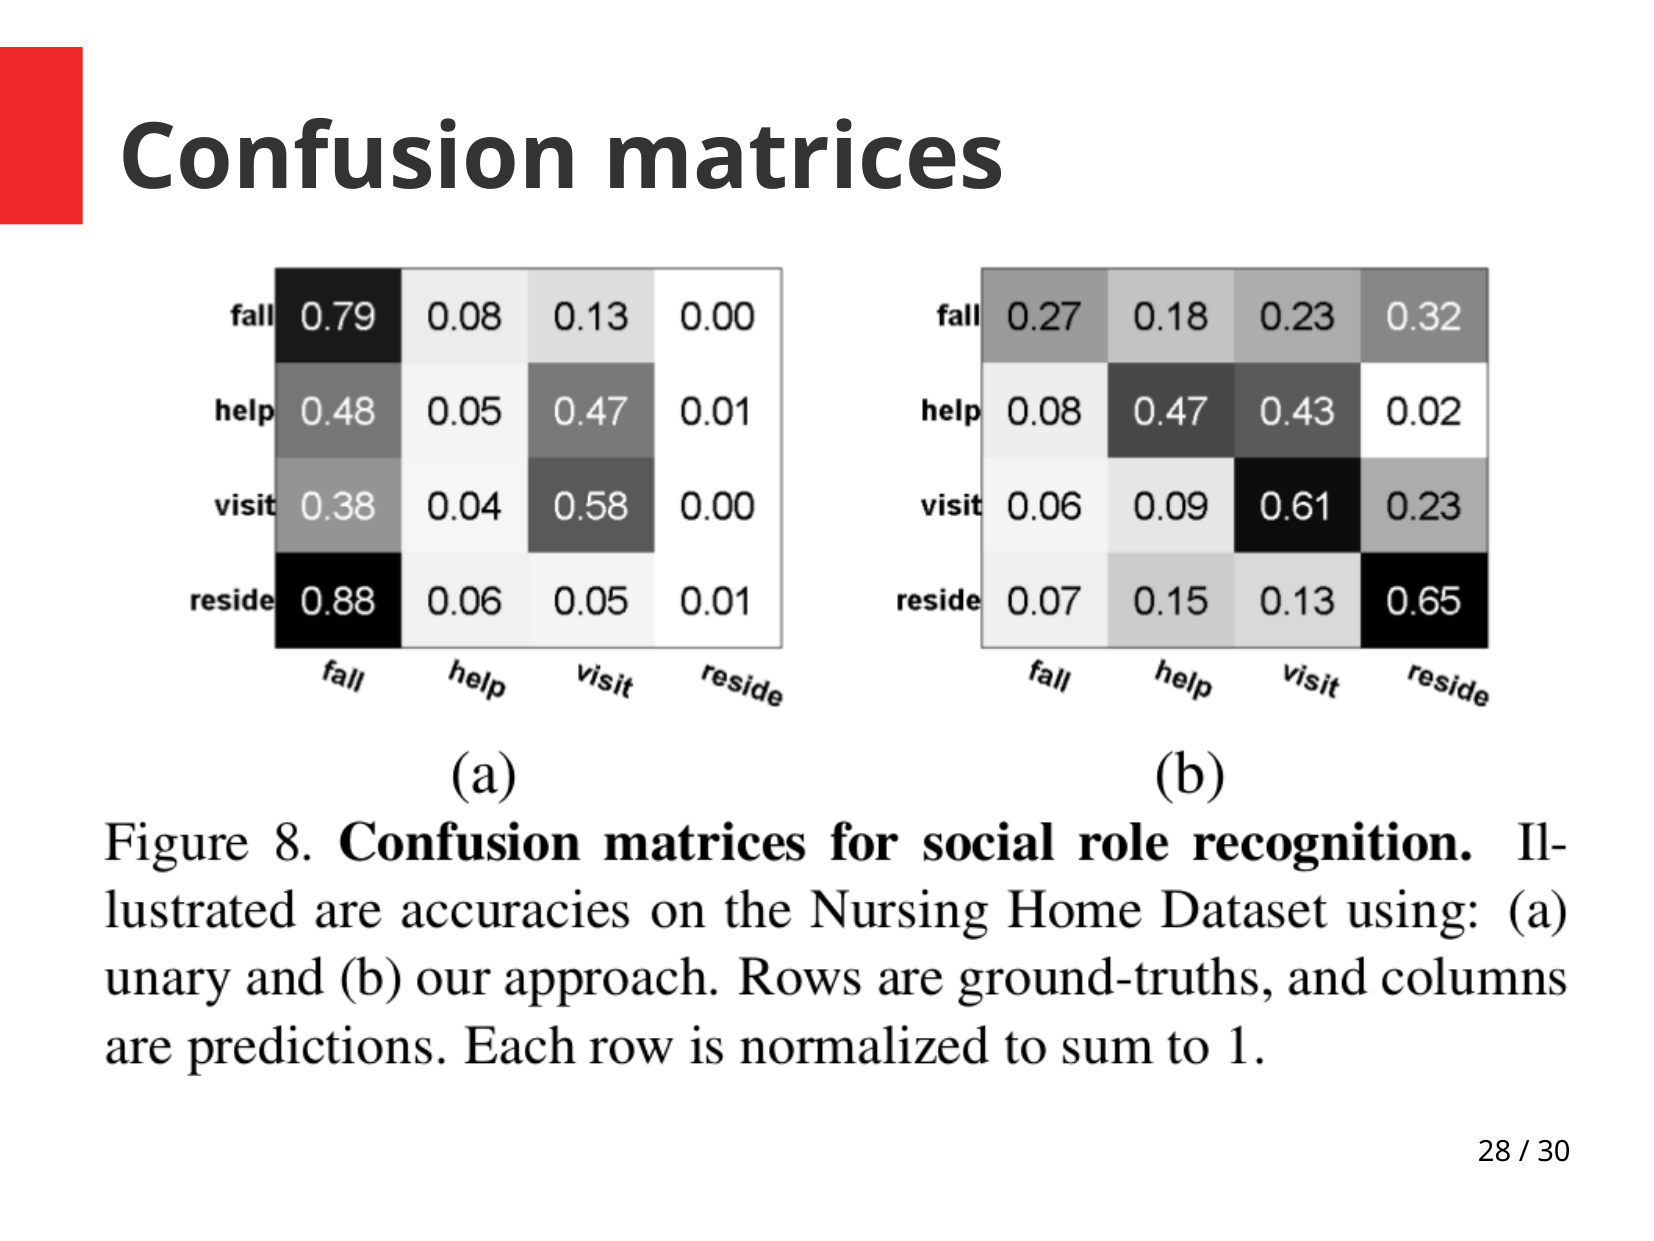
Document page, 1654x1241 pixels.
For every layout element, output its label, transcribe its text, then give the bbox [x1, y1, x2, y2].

title Confusion matrices [118, 49, 1571, 236]
picture [64, 236, 1608, 1123]
